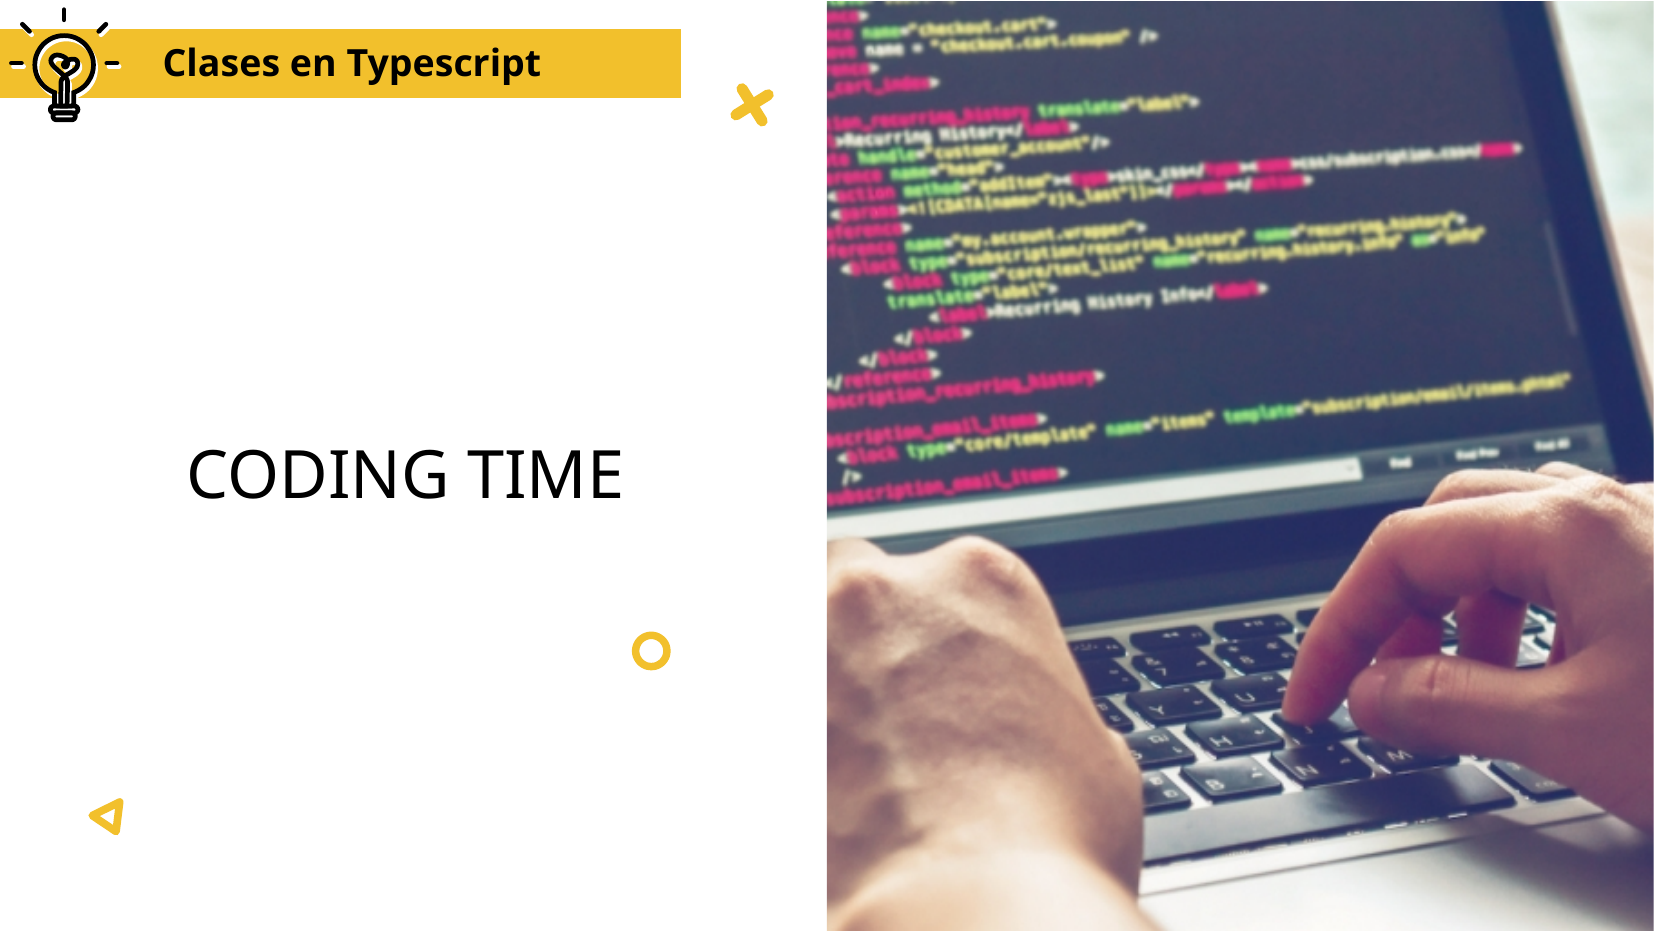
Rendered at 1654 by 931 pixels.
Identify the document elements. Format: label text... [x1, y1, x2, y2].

picture [826, 1, 1654, 931]
text_box Clases en Typescript [147, 29, 650, 147]
text_box CODING TIME [29, 383, 783, 562]
